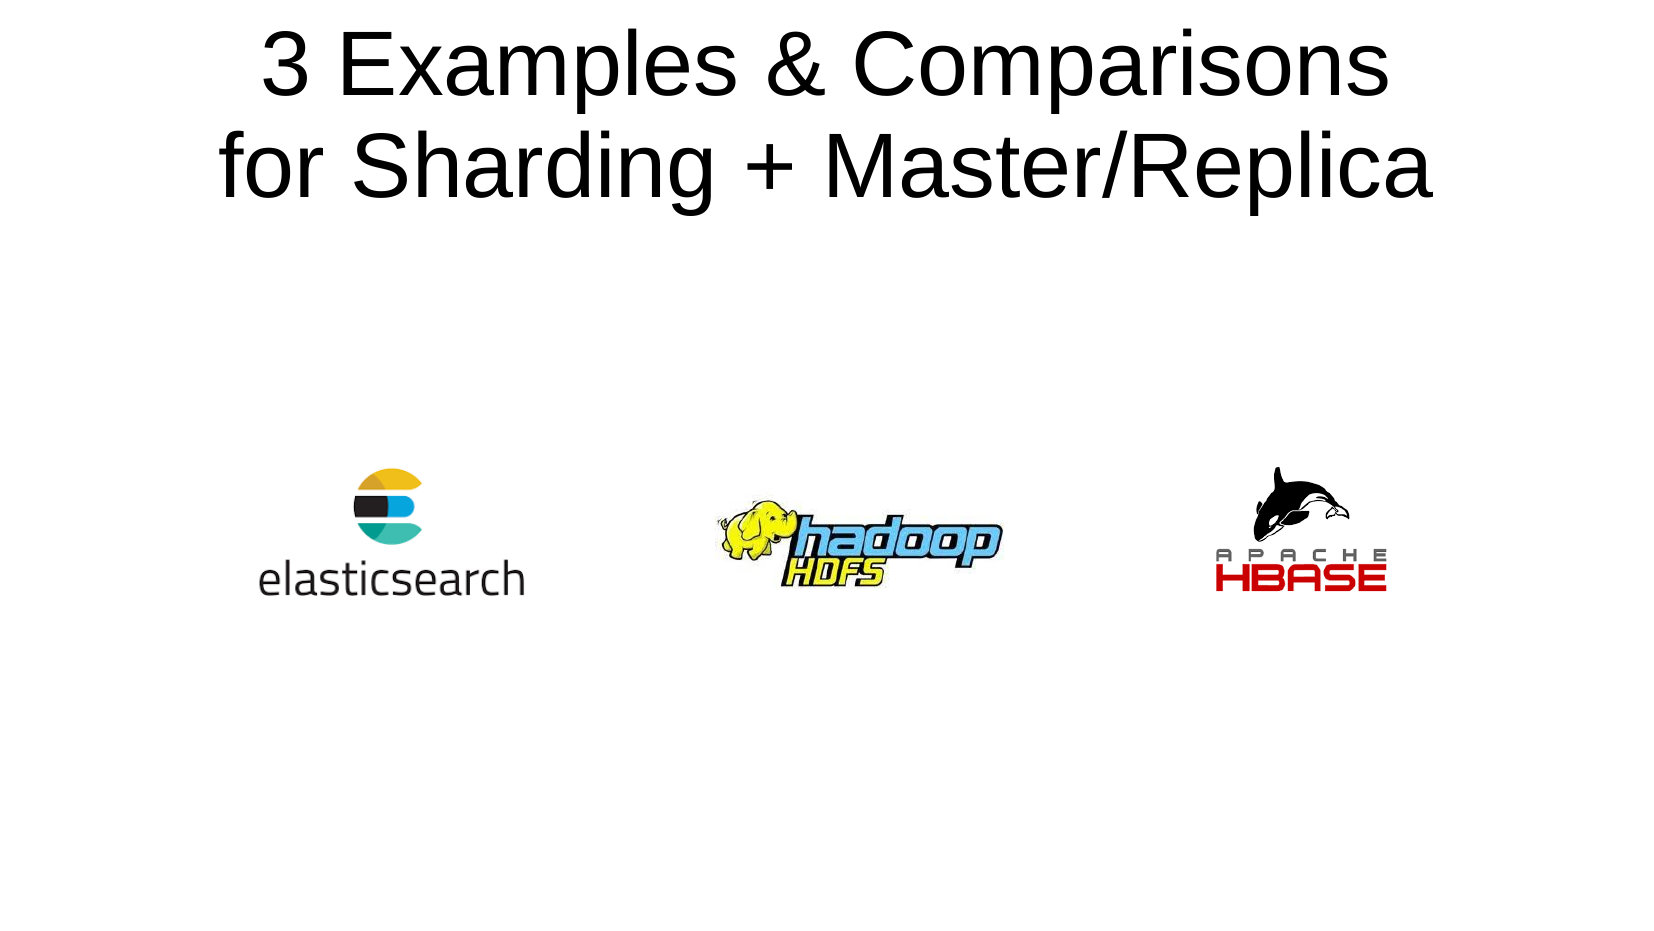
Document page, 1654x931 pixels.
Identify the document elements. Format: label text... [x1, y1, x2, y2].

picture [1183, 450, 1418, 621]
title 3 Examples & Comparisons for Sharding + Master/Replica [82, 12, 1571, 218]
picture [715, 472, 1004, 609]
picture [225, 445, 562, 621]
